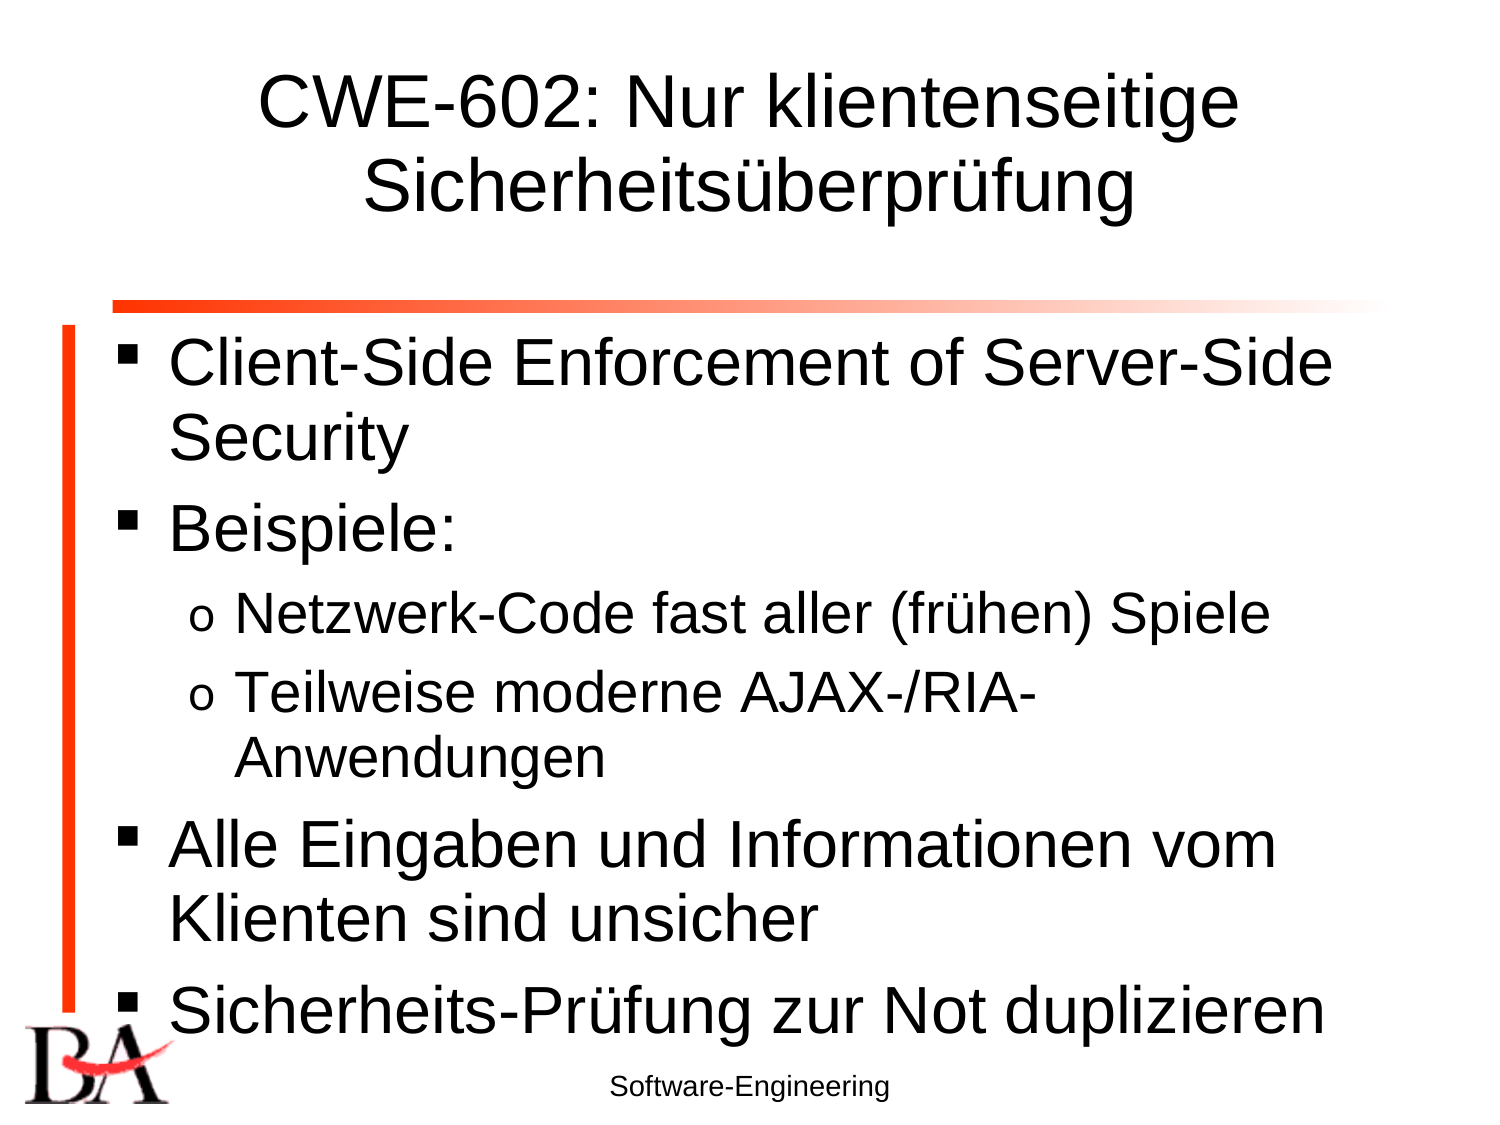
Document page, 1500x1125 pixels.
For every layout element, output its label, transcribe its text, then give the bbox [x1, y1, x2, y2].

picture [24, 1024, 175, 1104]
title CWE-602: Nur klientenseitige Sicherheitsüberprüfung [112, 28, 1388, 259]
list Client-Side Enforcement of Server-Side Security Beispiele: Netzwerk-Code fast aller (frühen) Spiele Teilweise moderne AJAX-/RIA-Anwendungen Alle Eingaben und Informationen vom Klienten sind unsicher Sicherheits-Prüfung zur Not duplizieren [112, 324, 1388, 1047]
